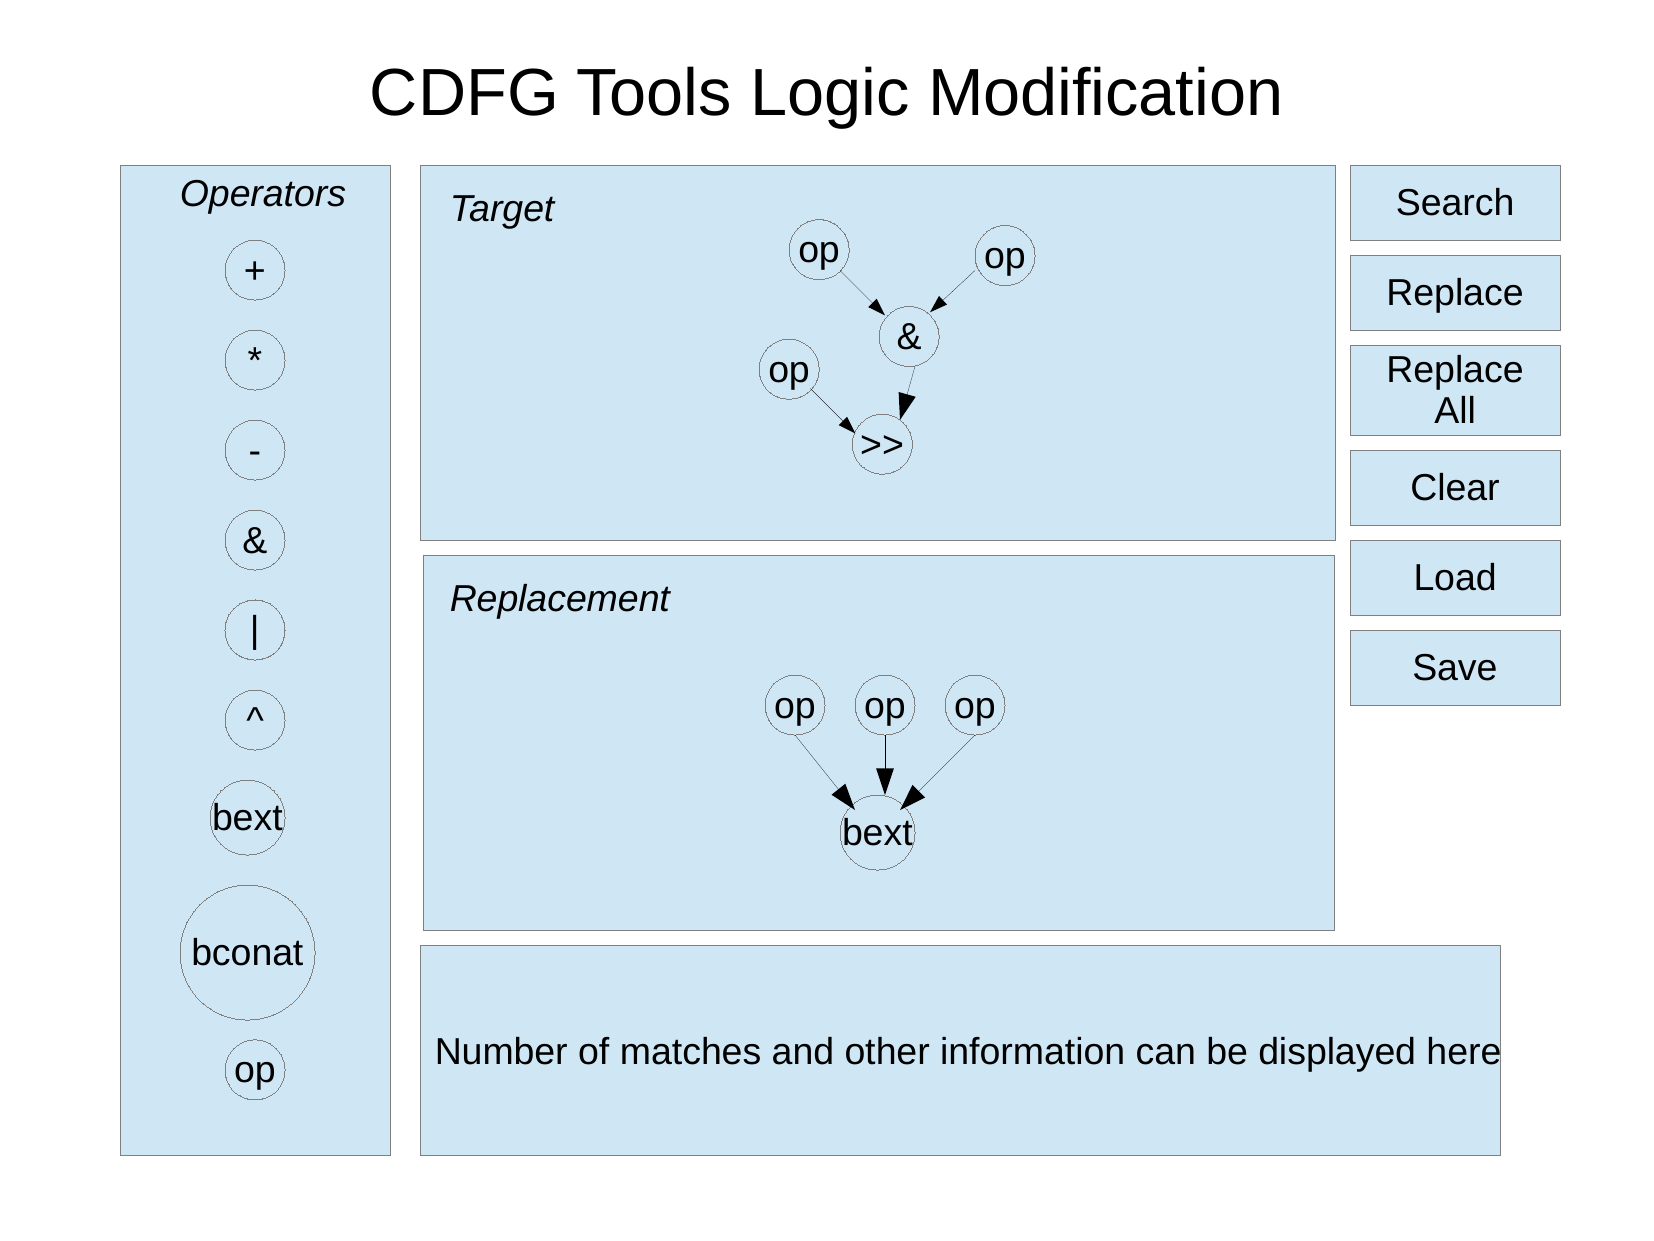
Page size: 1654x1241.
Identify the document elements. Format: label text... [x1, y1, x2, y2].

text_box - [225, 420, 286, 481]
text_box bext [210, 780, 286, 856]
text_box op [855, 675, 916, 736]
text_box [423, 555, 1335, 931]
text_box ^ [225, 690, 286, 751]
text_box op [765, 675, 826, 735]
text_box [420, 165, 1336, 541]
text_box op [975, 225, 1036, 286]
text_box | [224, 599, 286, 661]
text_box [420, 945, 1501, 1023]
text_box Operators [165, 165, 362, 237]
text_box Replace [1350, 255, 1561, 331]
text_box [420, 1081, 1501, 1156]
text_box op [945, 675, 1006, 735]
title CDFG Tools Logic Modification [82, 49, 1571, 136]
text_box & [879, 306, 940, 367]
text_box Target [435, 180, 570, 237]
text_box Clear [1350, 450, 1561, 526]
text_box Replacement [435, 570, 685, 627]
text_box bconat [180, 885, 316, 1021]
text_box Replace All [1350, 345, 1561, 436]
text_box >> [852, 414, 913, 475]
text_box Save [1350, 630, 1561, 706]
text_box * [225, 330, 286, 391]
text_box bext [840, 795, 916, 871]
text_box op [225, 1039, 286, 1100]
text_box Search [1350, 165, 1561, 241]
text_box [120, 165, 391, 1156]
text_box & [225, 510, 286, 571]
text_box op [759, 339, 820, 400]
text_box Number of matches and other information can be displayed here [420, 1023, 1517, 1081]
text_box op [789, 219, 850, 280]
text_box + [225, 240, 286, 301]
text_box Load [1350, 540, 1561, 616]
